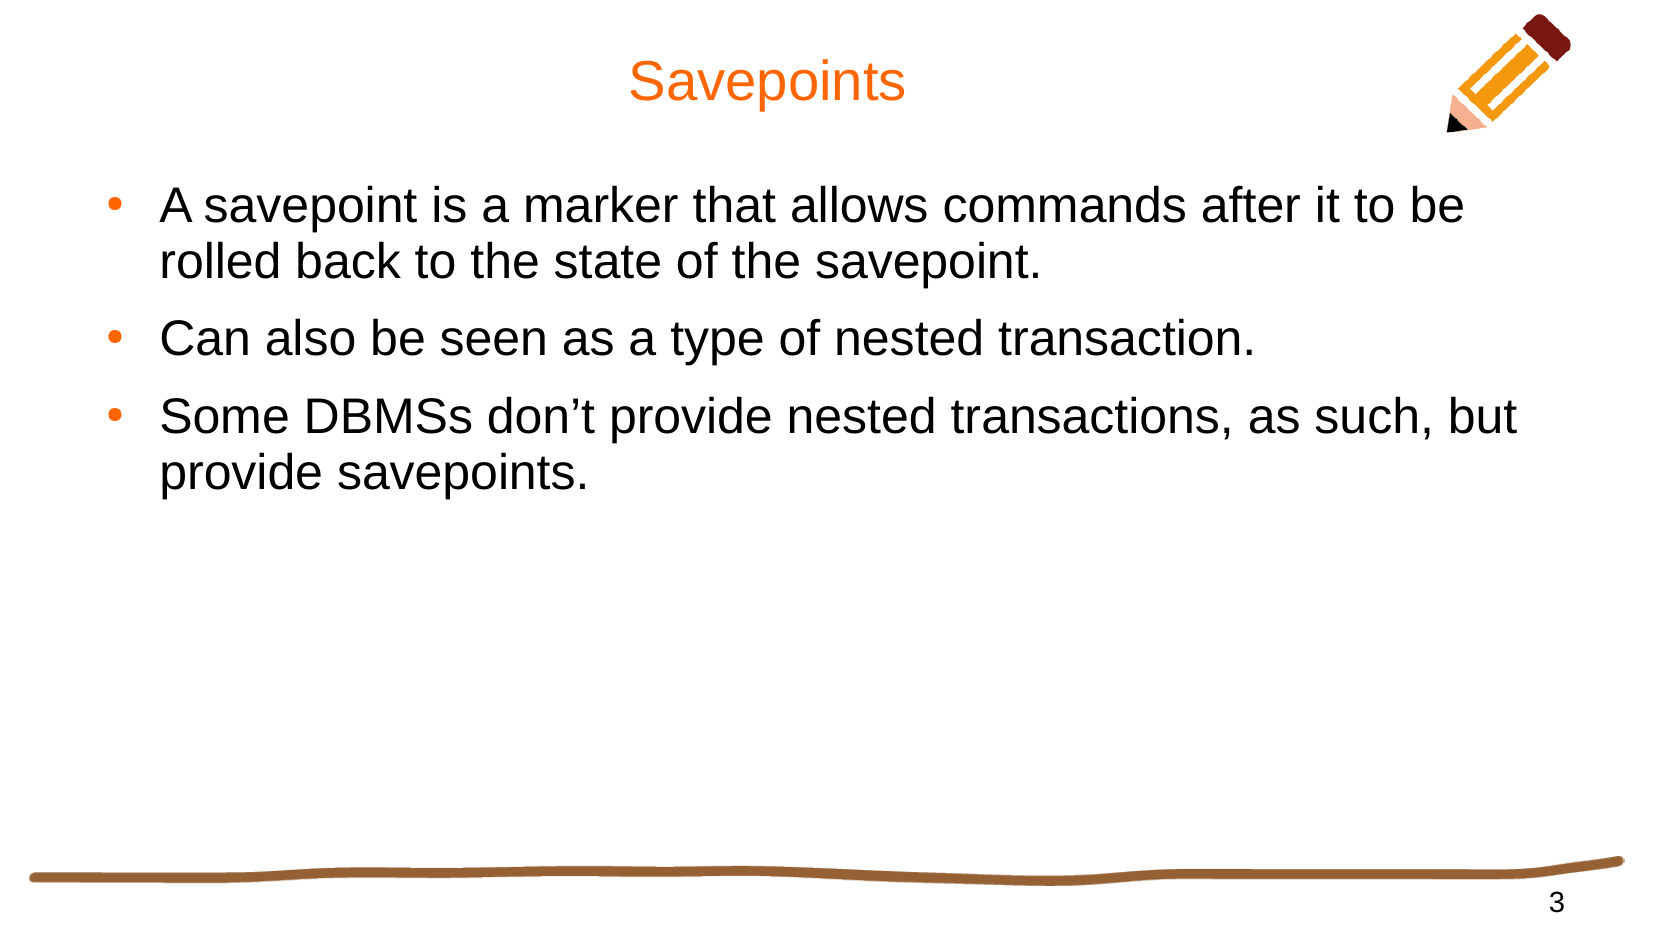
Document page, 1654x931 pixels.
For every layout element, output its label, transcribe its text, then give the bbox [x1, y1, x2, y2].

picture [1446, 14, 1571, 133]
list A savepoint is a marker that allows commands after it to be rolled back to the state of the savepoint. Can also be seen as a type of nested transaction. Some DBMSs don’t provide nested transactions, as such, but provide savepoints. [88, 177, 1565, 857]
picture [29, 856, 1625, 886]
title Savepoints [88, 29, 1447, 133]
